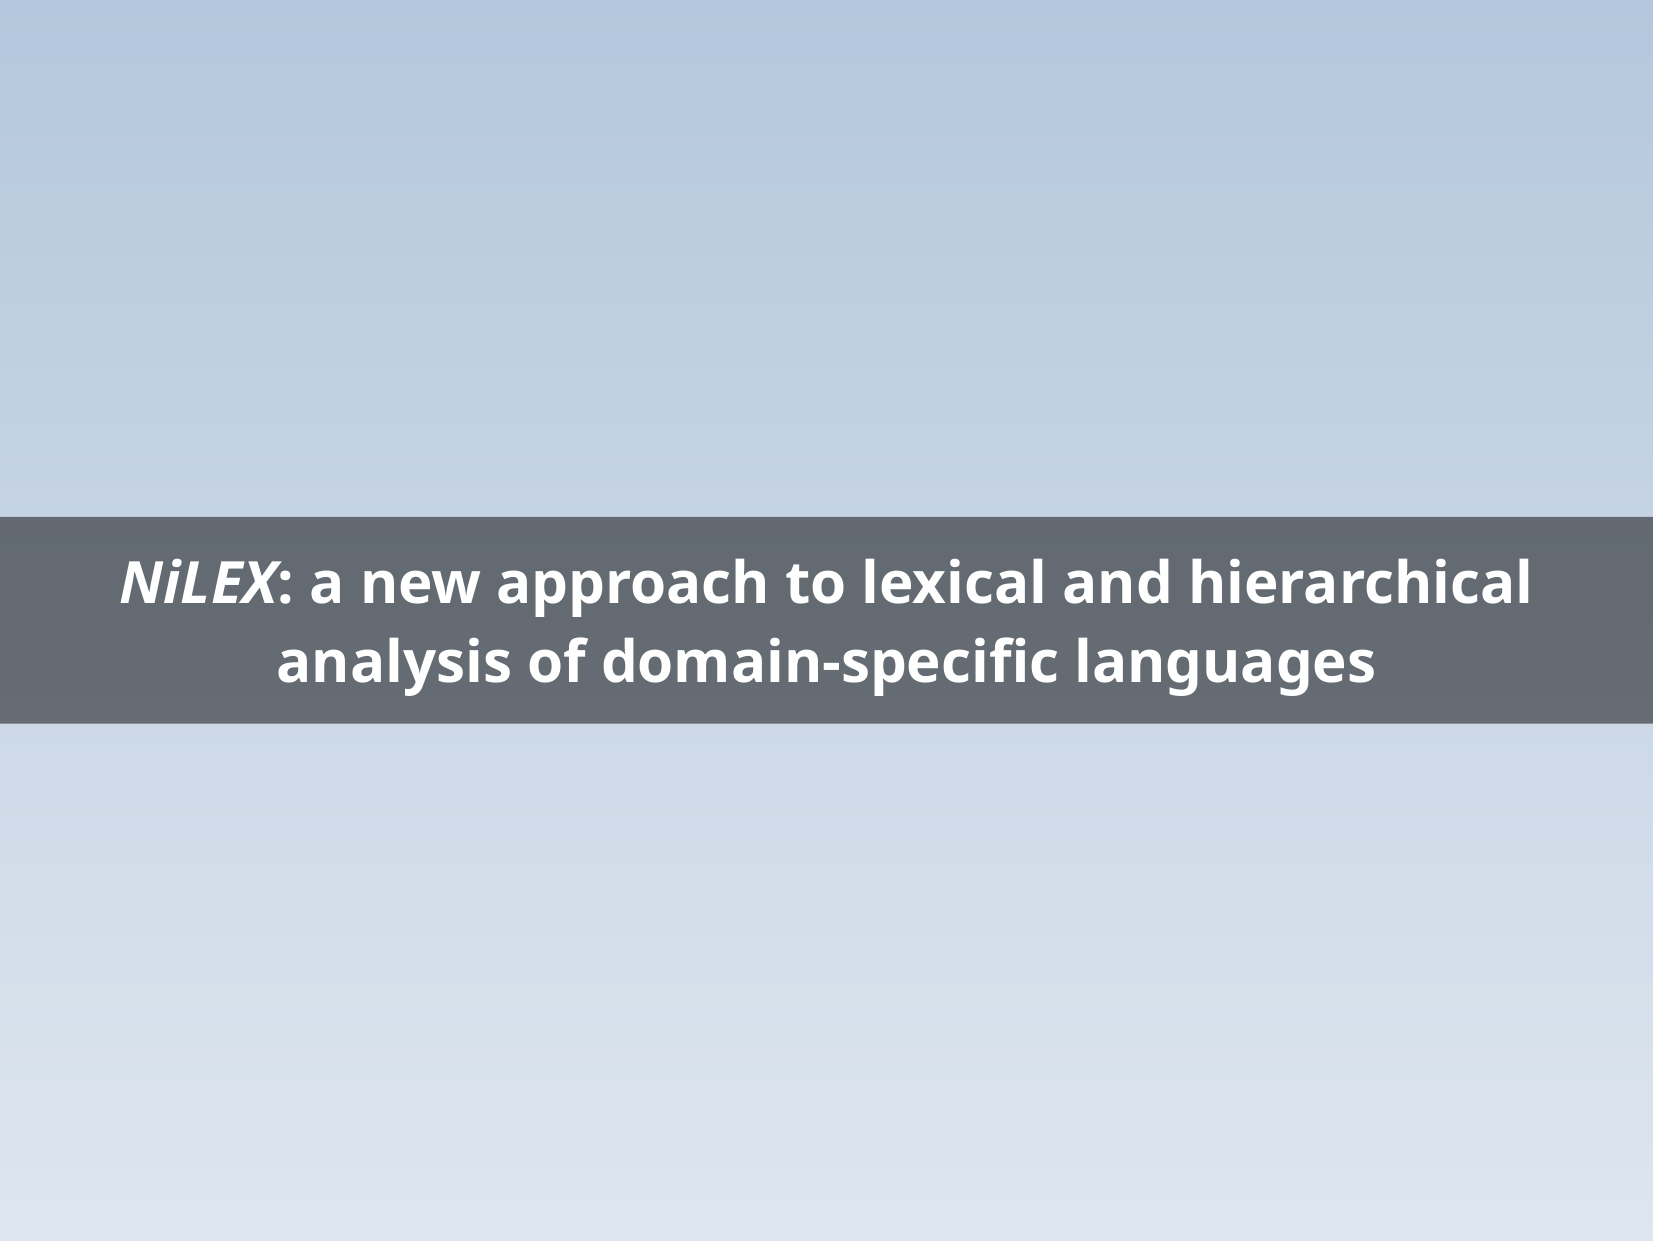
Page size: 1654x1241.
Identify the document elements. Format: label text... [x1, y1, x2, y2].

title NiLEX: a new approach to lexical and hierarchical analysis of domain-specific languages [58, 546, 1594, 695]
